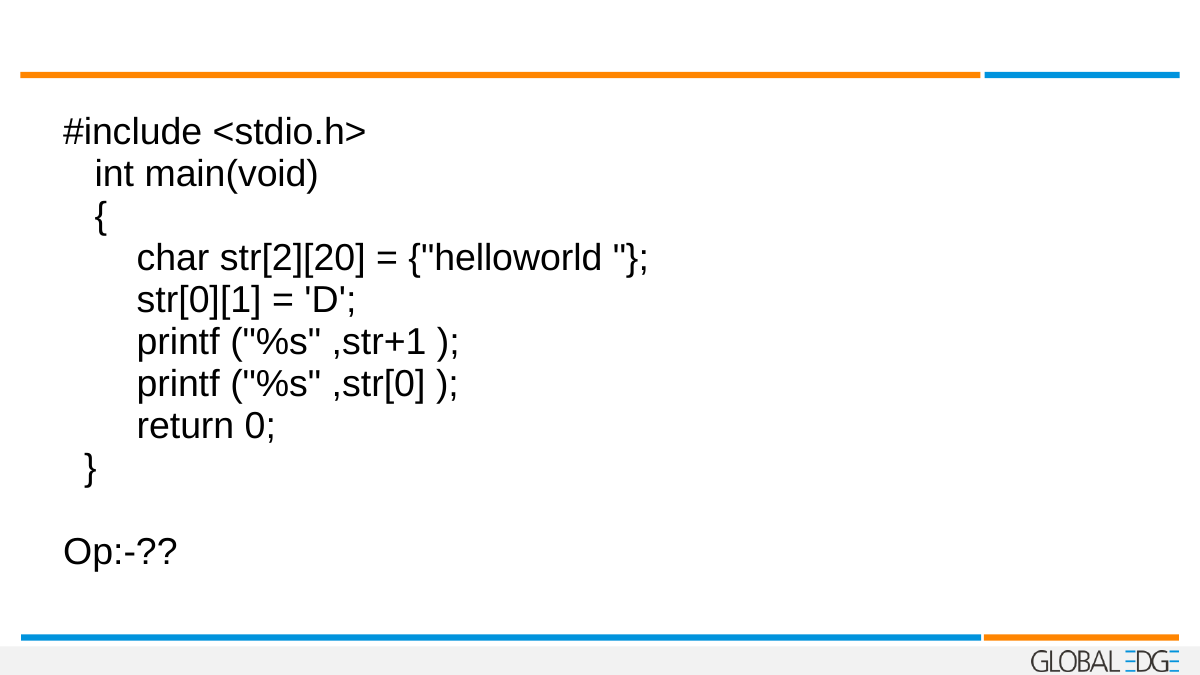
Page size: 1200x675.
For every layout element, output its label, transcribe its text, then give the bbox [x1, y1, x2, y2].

text_box #include <stdio.h> int main(void) { char str[2][20] = {"helloworld "}; str[0][1] = 'D'; printf ("%s" ,str+1 ); printf ("%s" ,str[0] ); return 0; } Op:-?? [48, 103, 686, 580]
picture [1031, 650, 1179, 672]
